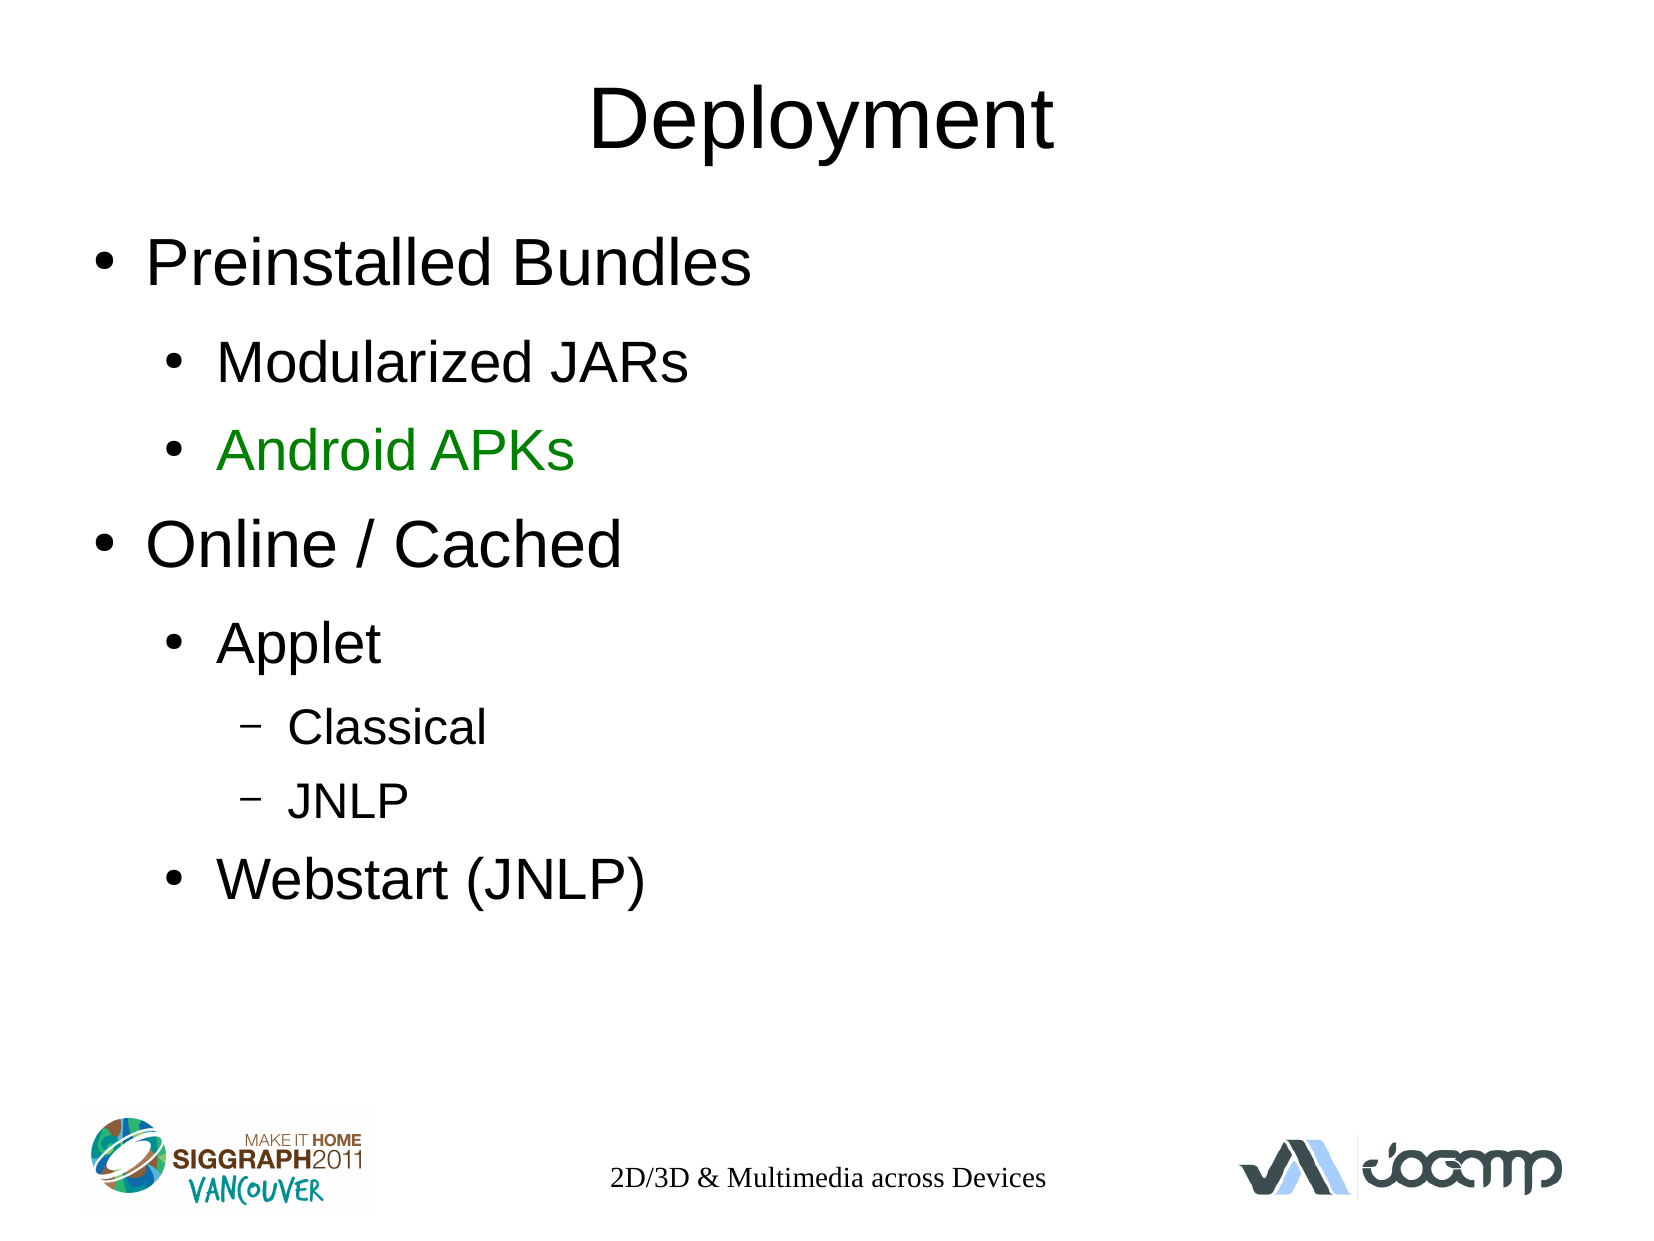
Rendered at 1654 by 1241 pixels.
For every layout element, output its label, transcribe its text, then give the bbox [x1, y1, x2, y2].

list Preinstalled Bundles Modularized JARs Android APKs Online / Cached Applet Classical JNLP Webstart (JNLP) [75, 225, 1571, 1109]
picture [1237, 1134, 1562, 1200]
picture [80, 1109, 376, 1217]
title Deployment [68, 56, 1576, 181]
